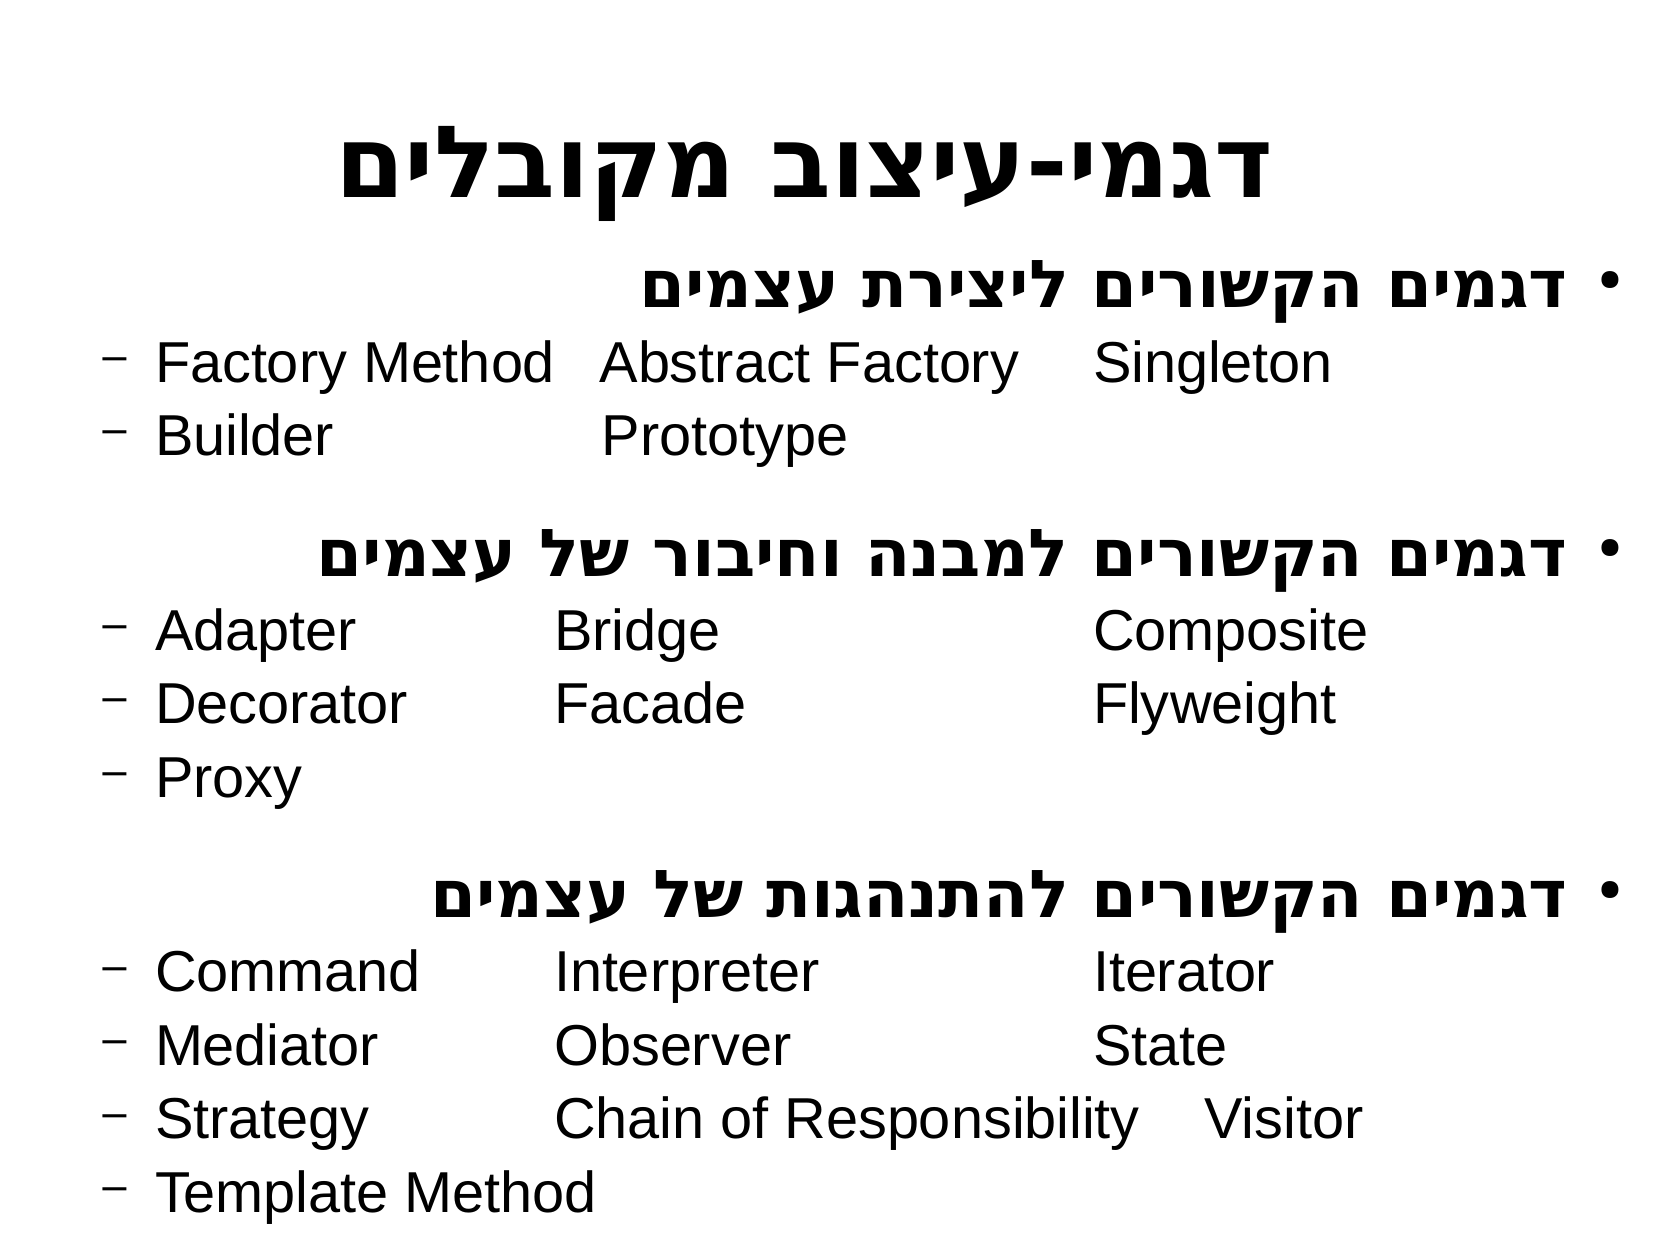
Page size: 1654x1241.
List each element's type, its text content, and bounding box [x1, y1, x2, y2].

title דגמי-עיצוב מקובלים [63, 45, 1546, 234]
list דגמים הקשורים ליצירת עצמים Factory Method Abstract Factory Singleton Builder Prototype דגמים הקשורים למבנה וחיבור של עצמים Adapter Bridge Composite Decorator Facade Flyweight Proxy דגמים הקשורים להתנהגות של עצמים Command Interpreter Iterator Mediator Observer State Strategy Chain of Responsibility Visitor Template Method [0, 234, 1654, 1241]
